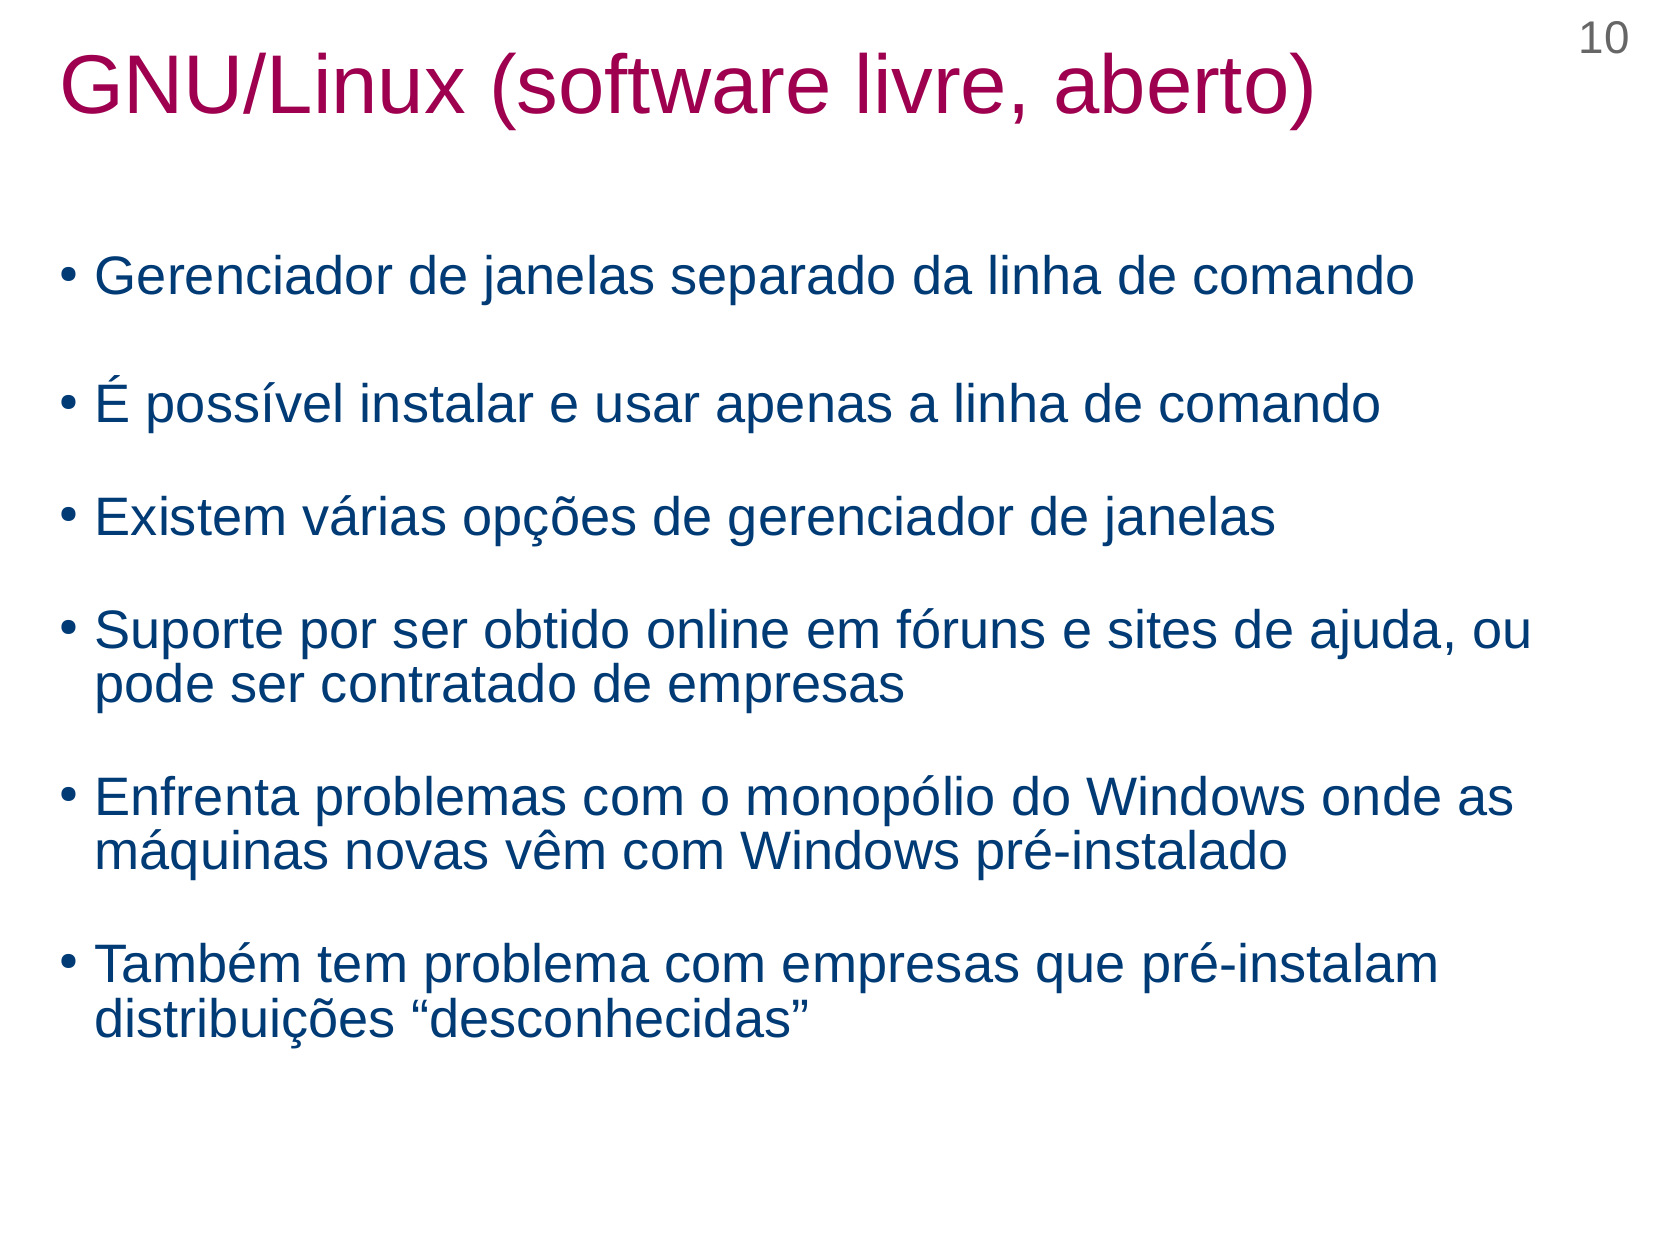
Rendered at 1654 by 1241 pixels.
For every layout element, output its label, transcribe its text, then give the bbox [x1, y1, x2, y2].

title GNU/Linux (software livre, aberto) [59, 29, 1595, 148]
list Gerenciador de janelas separado da linha de comando É possível instalar e usar apenas a linha de comando Existem várias opções de gerenciador de janelas Suporte por ser obtido online em fóruns e sites de ajuda, ou pode ser contratado de empresas Enfrenta problemas com o monopólio do Windows onde as máquinas novas vêm com Windows pré-instalado Também tem problema com empresas que pré-instalam distribuições “desconhecidas” [59, 236, 1595, 1211]
